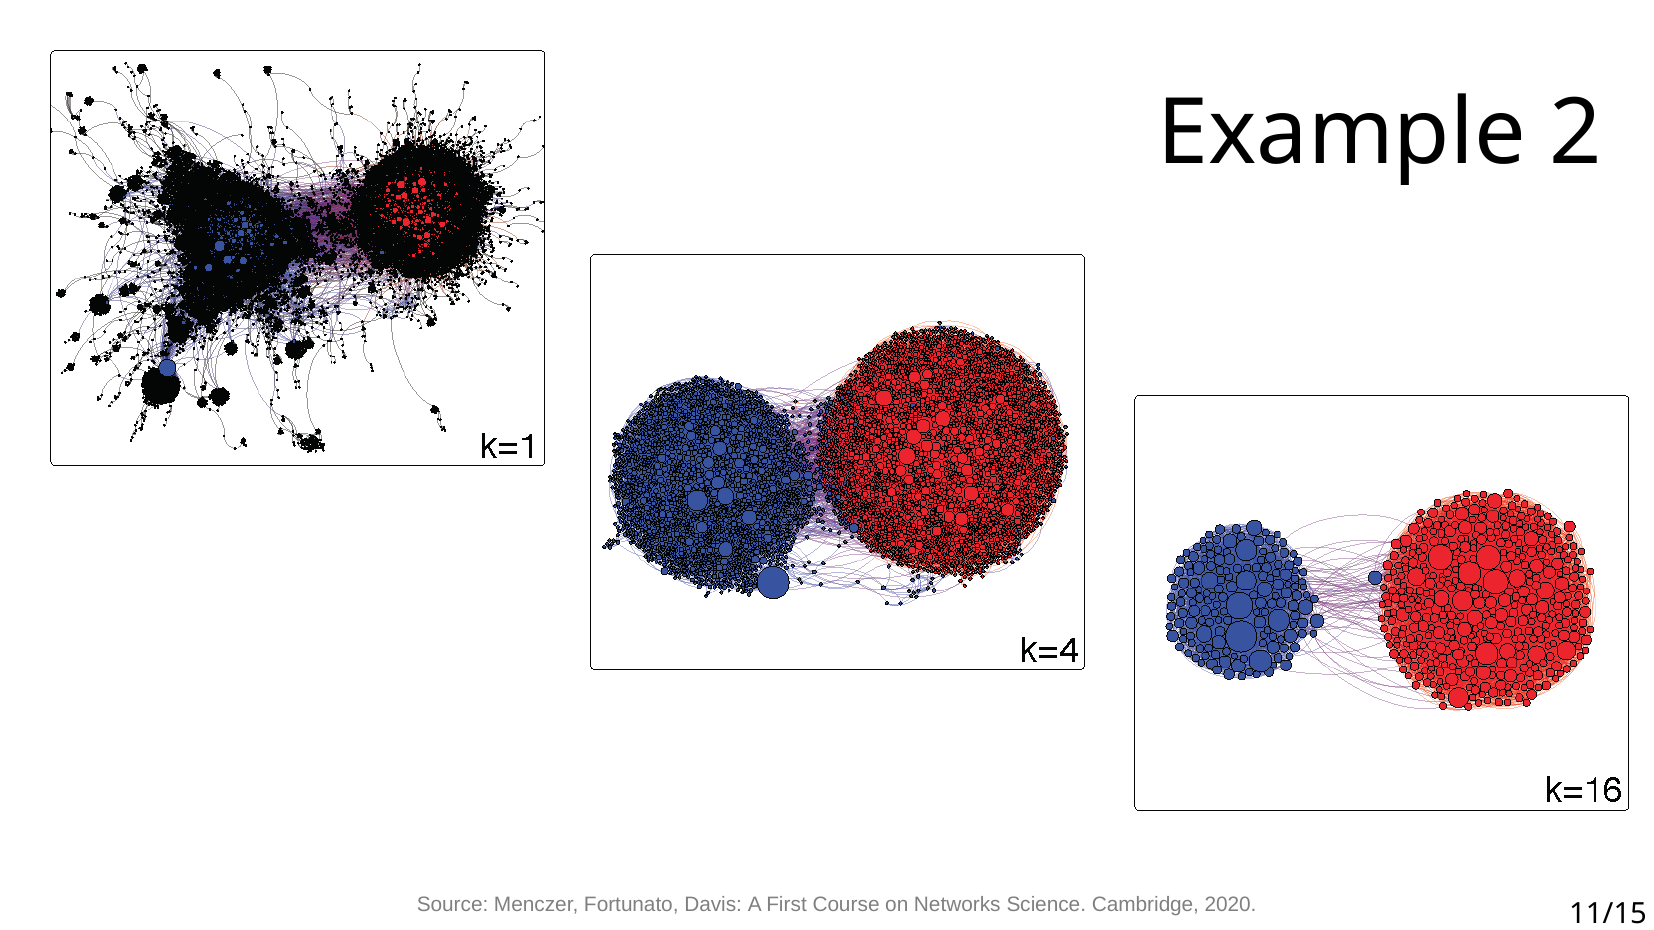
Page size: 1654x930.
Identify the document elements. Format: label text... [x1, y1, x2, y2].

title Example 2 [1125, 16, 1636, 241]
picture [1123, 386, 1636, 826]
picture [582, 234, 1094, 673]
text_box Source: Menczer, Fortunato, Davis: A First Course on Networks Science. Cambridge, 2020. [304, 885, 1370, 930]
picture [39, 43, 551, 469]
